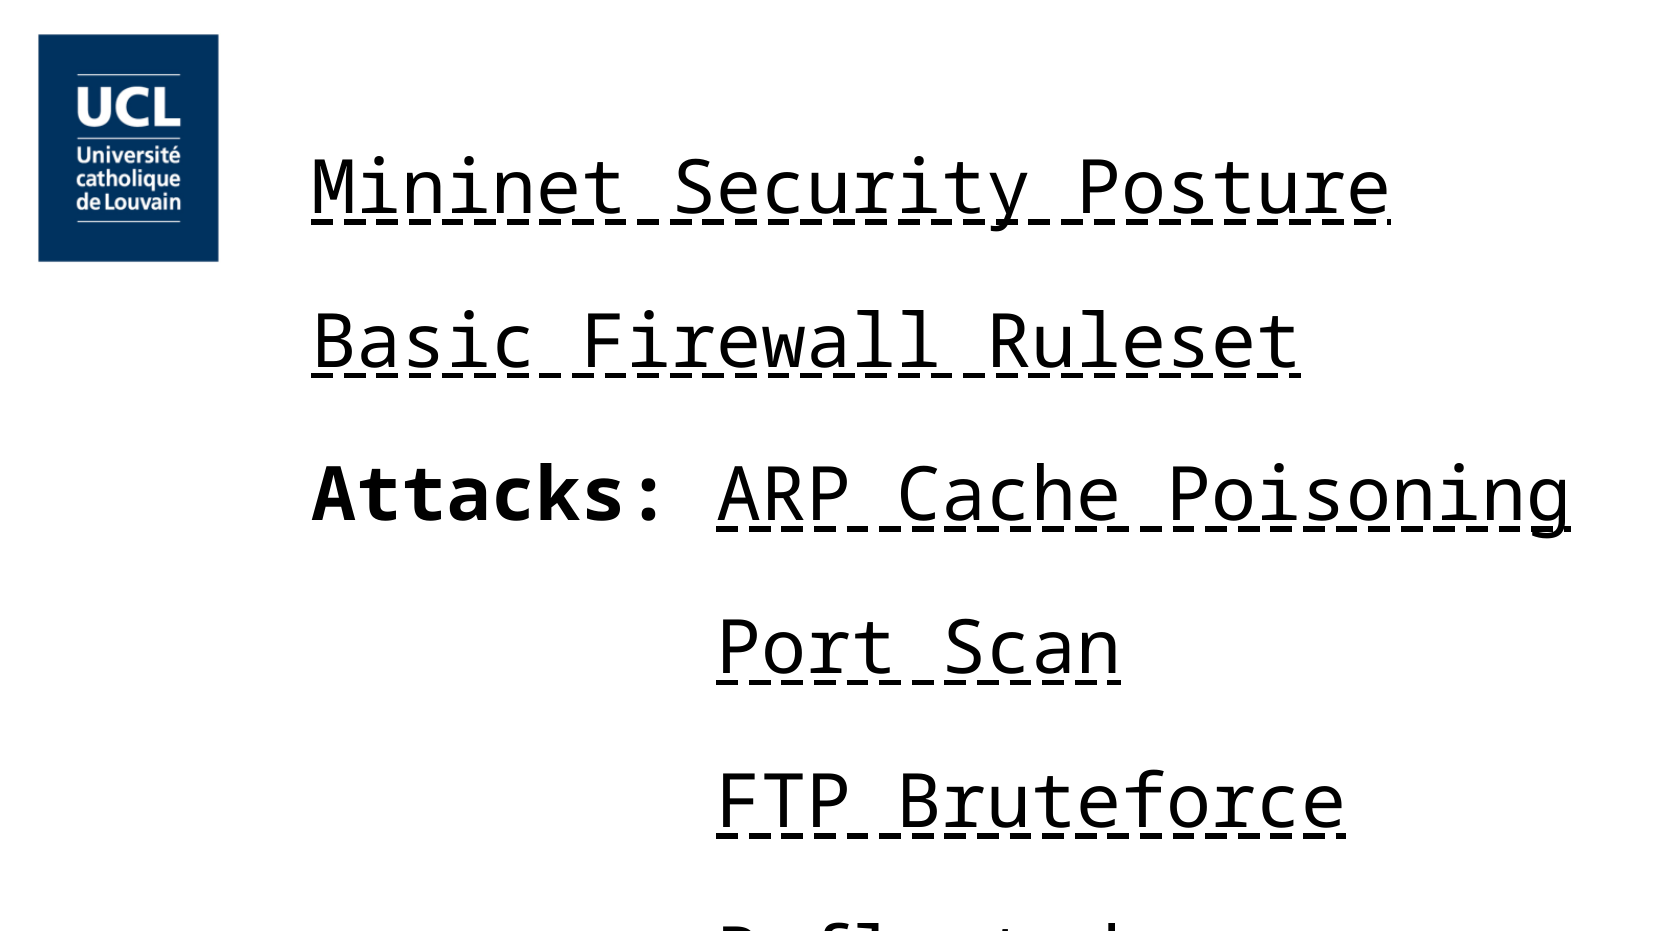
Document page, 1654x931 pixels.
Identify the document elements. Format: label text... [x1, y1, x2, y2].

text_box Mininet Security Posture Basic Firewall Ruleset Attacks: ARP Cache Poisoning Port Scan FTP Bruteforce Reflected & Firewall Mitigations [296, 75, 1613, 878]
picture [37, 33, 221, 263]
